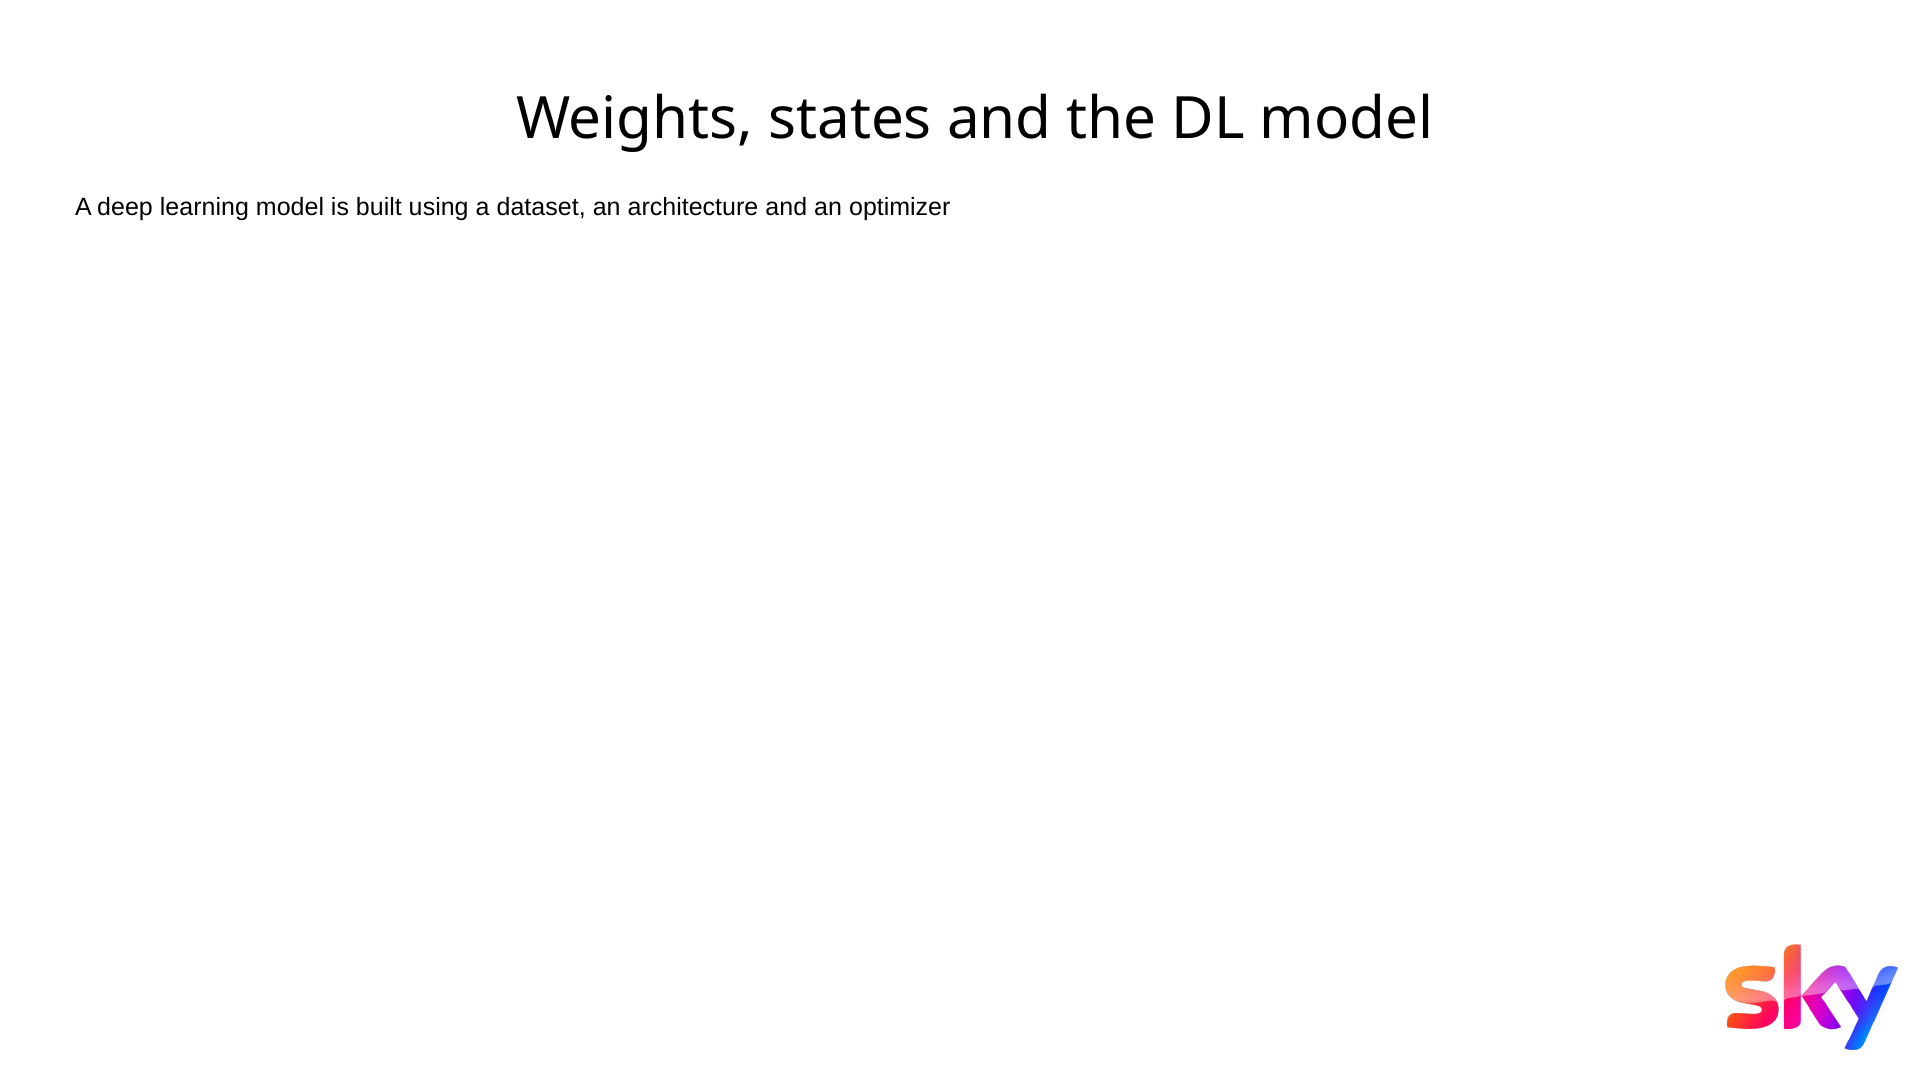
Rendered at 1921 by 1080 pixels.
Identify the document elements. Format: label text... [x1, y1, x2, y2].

picture [1725, 944, 1898, 1051]
subtitle A deep learning model is built using a dataset, an architecture and an optimizer [75, 150, 1876, 263]
title Weights, states and the DL model [112, 38, 1837, 151]
